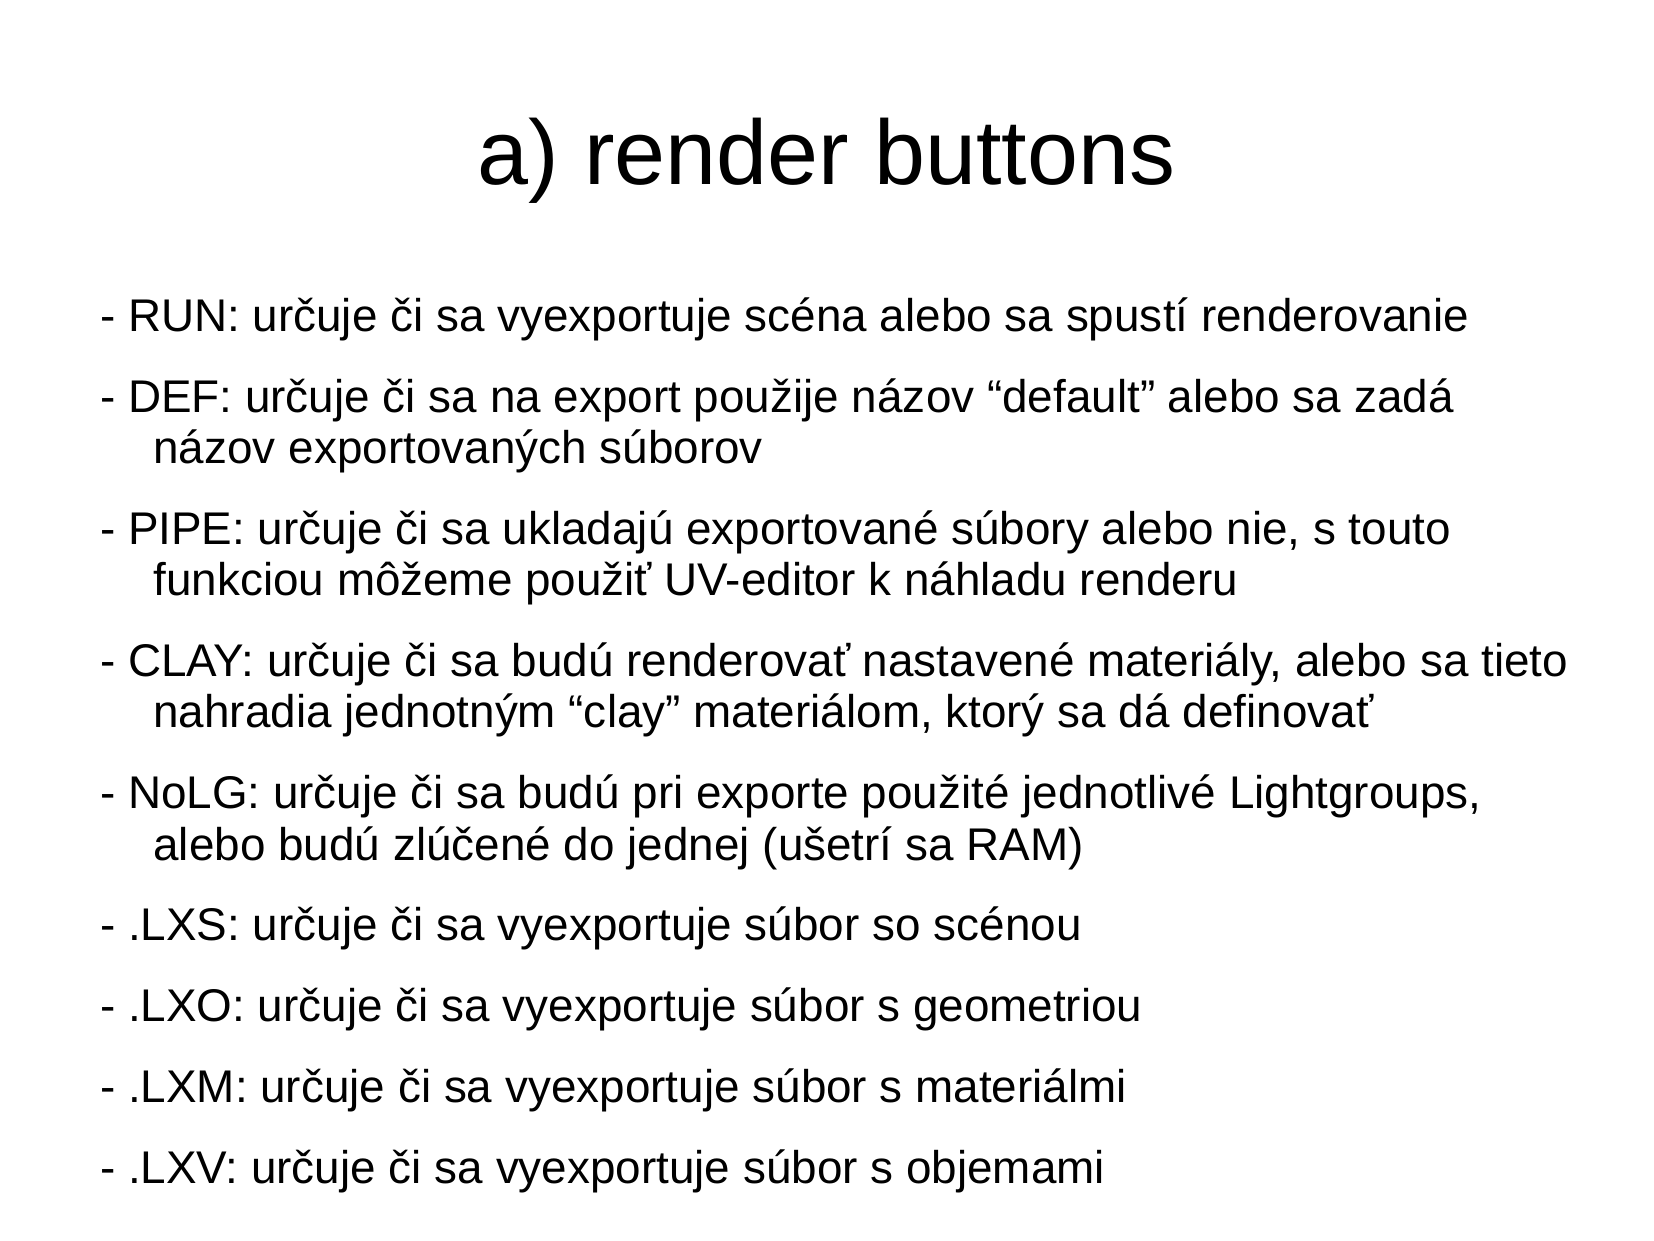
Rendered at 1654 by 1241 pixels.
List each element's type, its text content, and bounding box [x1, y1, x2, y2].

list - RUN: určuje či sa vyexportuje scéna alebo sa spustí renderovanie - DEF: určuje či sa na export použije názov “default” alebo sa zadá názov exportovaných súborov - PIPE: určuje či sa ukladajú exportované súbory alebo nie, s touto funkciou môžeme použiť UV-editor k náhladu renderu - CLAY: určuje či sa budú renderovať nastavené materiály, alebo sa tieto nahradia jednotným “clay” materiálom, ktorý sa dá definovať - NoLG: určuje či sa budú pri exporte použité jednotlivé Lightgroups, alebo budú zlúčené do jednej (ušetrí sa RAM) - .LXS: určuje či sa vyexportuje súbor so scénou - .LXO: určuje či sa vyexportuje súbor s geometriou - .LXM: určuje či sa vyexportuje súbor s materiálmi - .LXV: určuje či sa vyexportuje súbor s objemami [82, 290, 1571, 1241]
title a) render buttons [82, 87, 1571, 219]
